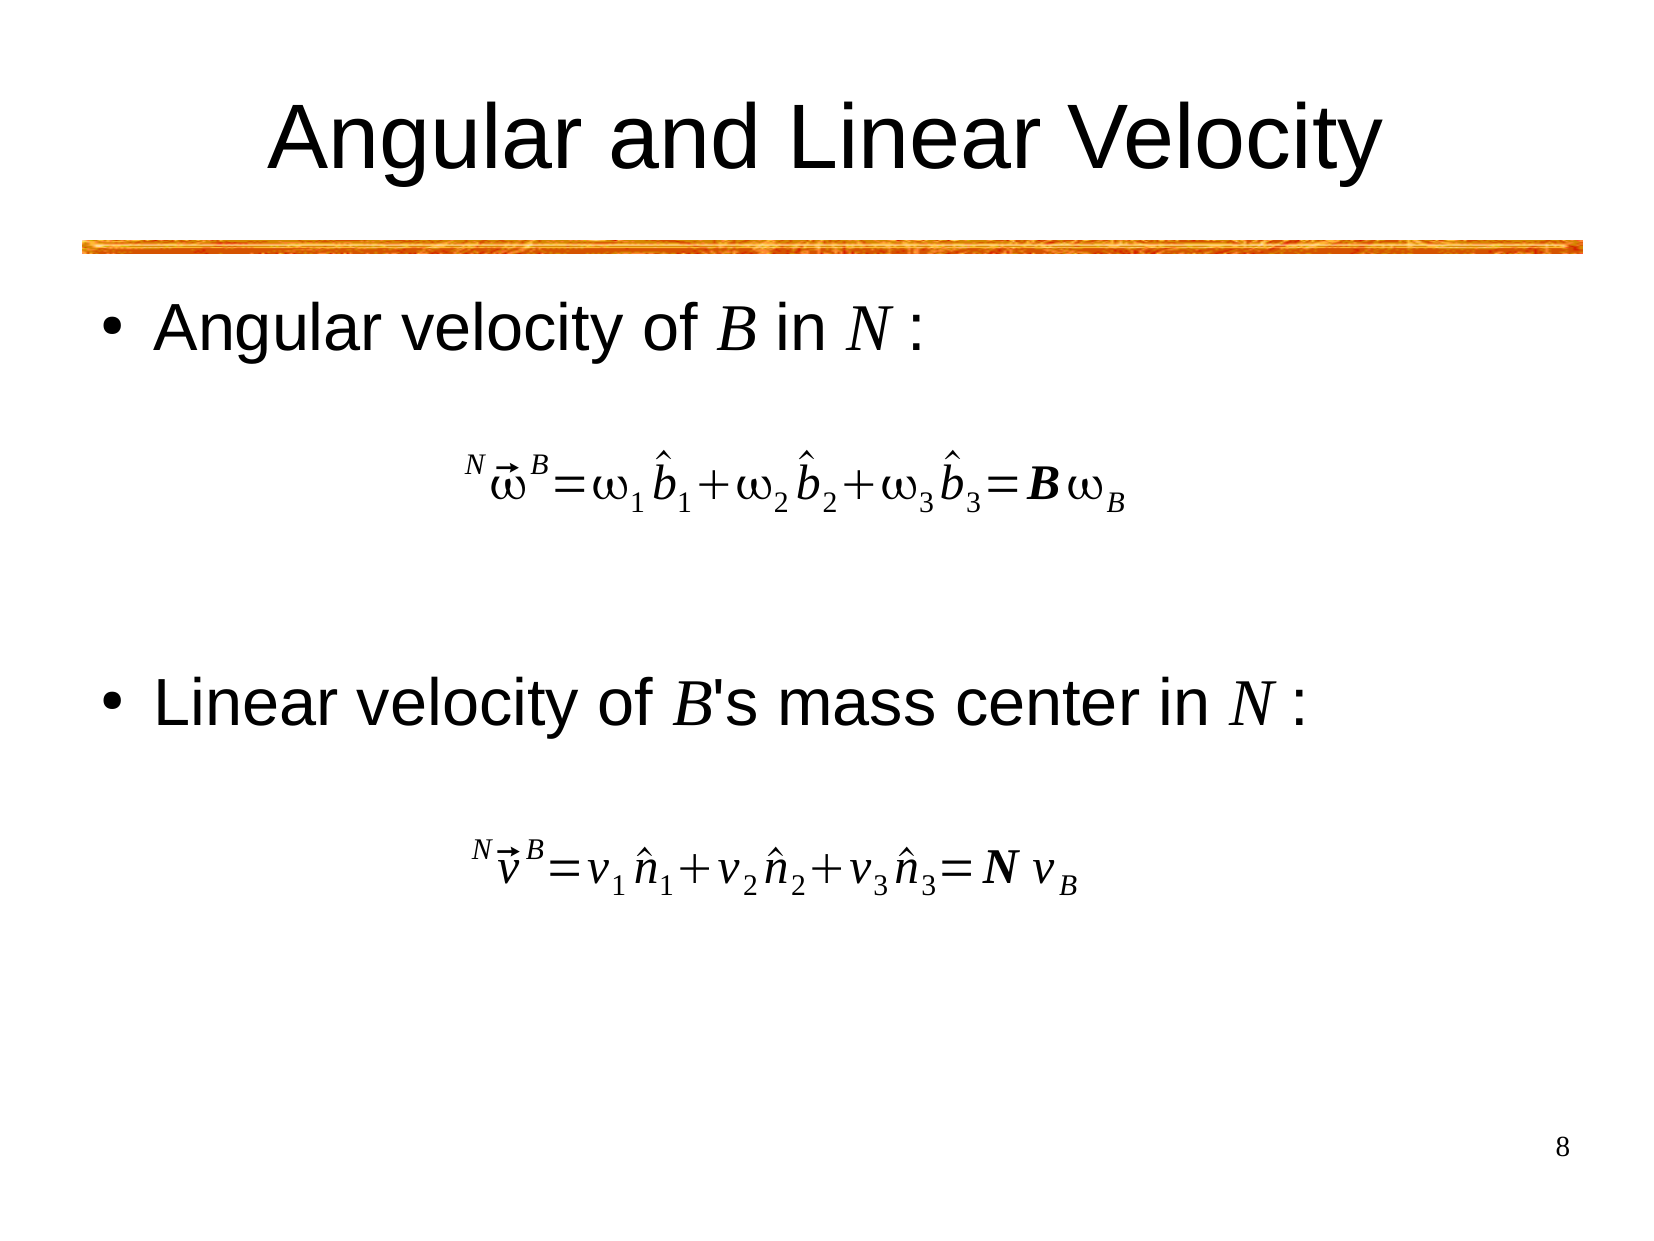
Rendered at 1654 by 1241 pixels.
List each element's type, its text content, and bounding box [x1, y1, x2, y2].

picture [82, 240, 1583, 254]
title Angular and Linear Velocity [82, 49, 1571, 226]
chart [456, 447, 1131, 518]
chart [462, 831, 1083, 902]
list Angular velocity of B in N : Linear velocity of B's mass center in N : [82, 290, 1571, 1109]
